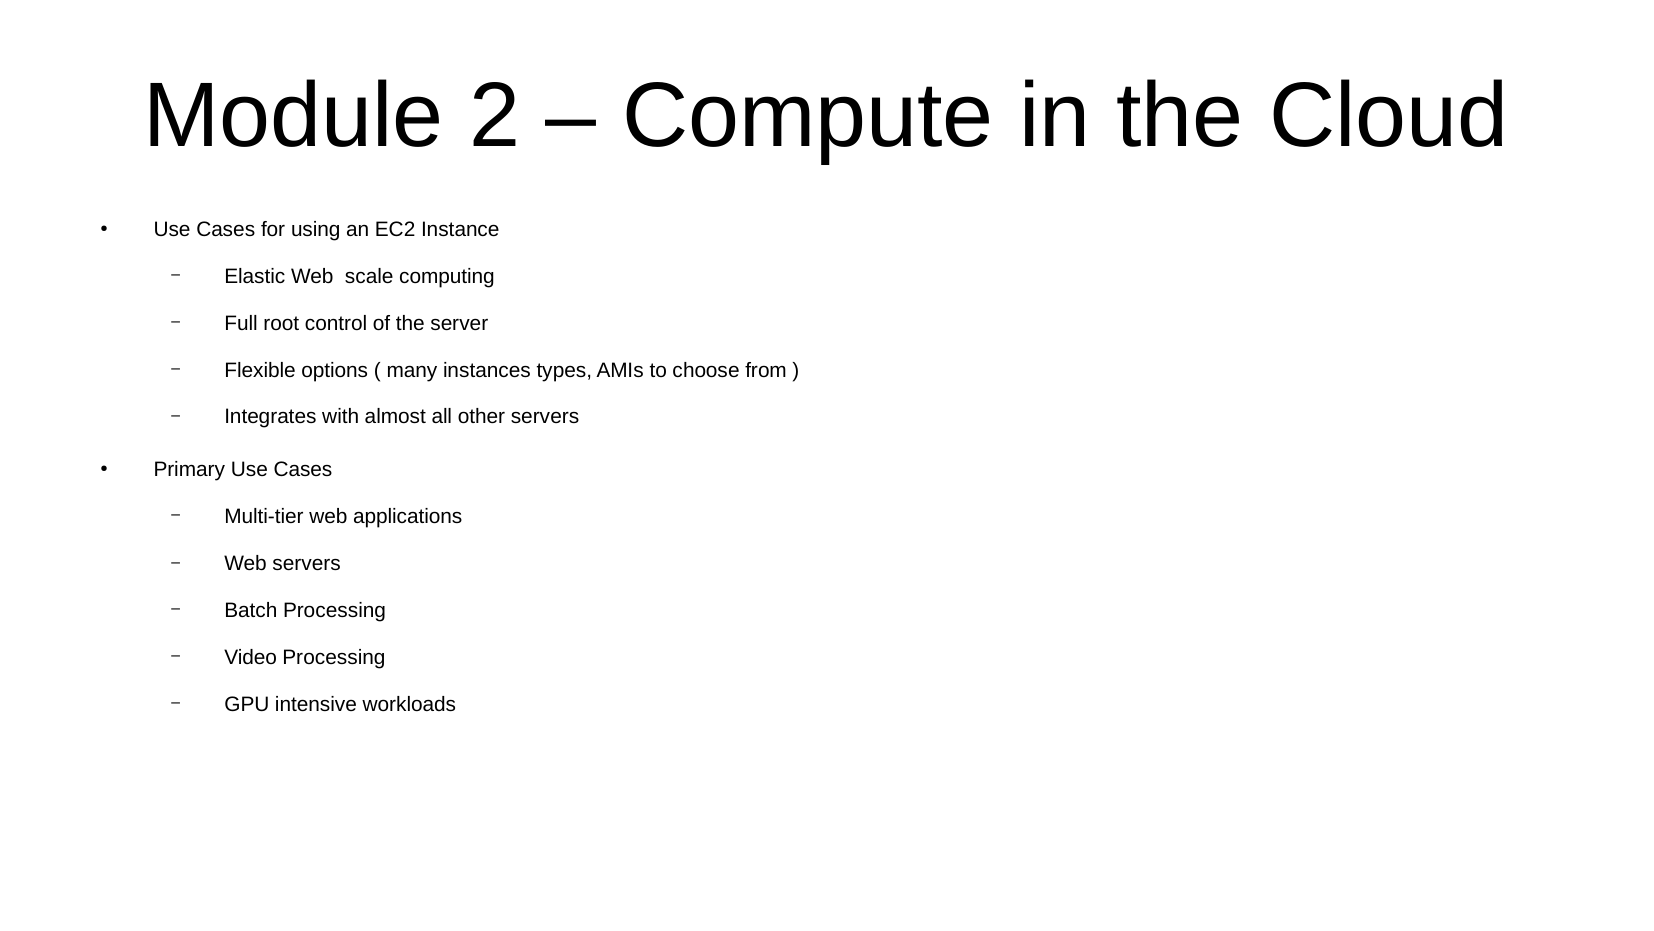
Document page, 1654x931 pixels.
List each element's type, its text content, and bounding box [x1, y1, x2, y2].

list Use Cases for using an EC2 Instance Elastic Web scale computing Full root control of the server Flexible options ( many instances types, AMIs to choose from ) Integrates with almost all other servers Primary Use Cases Multi-tier web applications Web servers Batch Processing Video Processing GPU intensive workloads [82, 217, 1571, 758]
title Module 2 – Compute in the Cloud [82, 37, 1571, 193]
